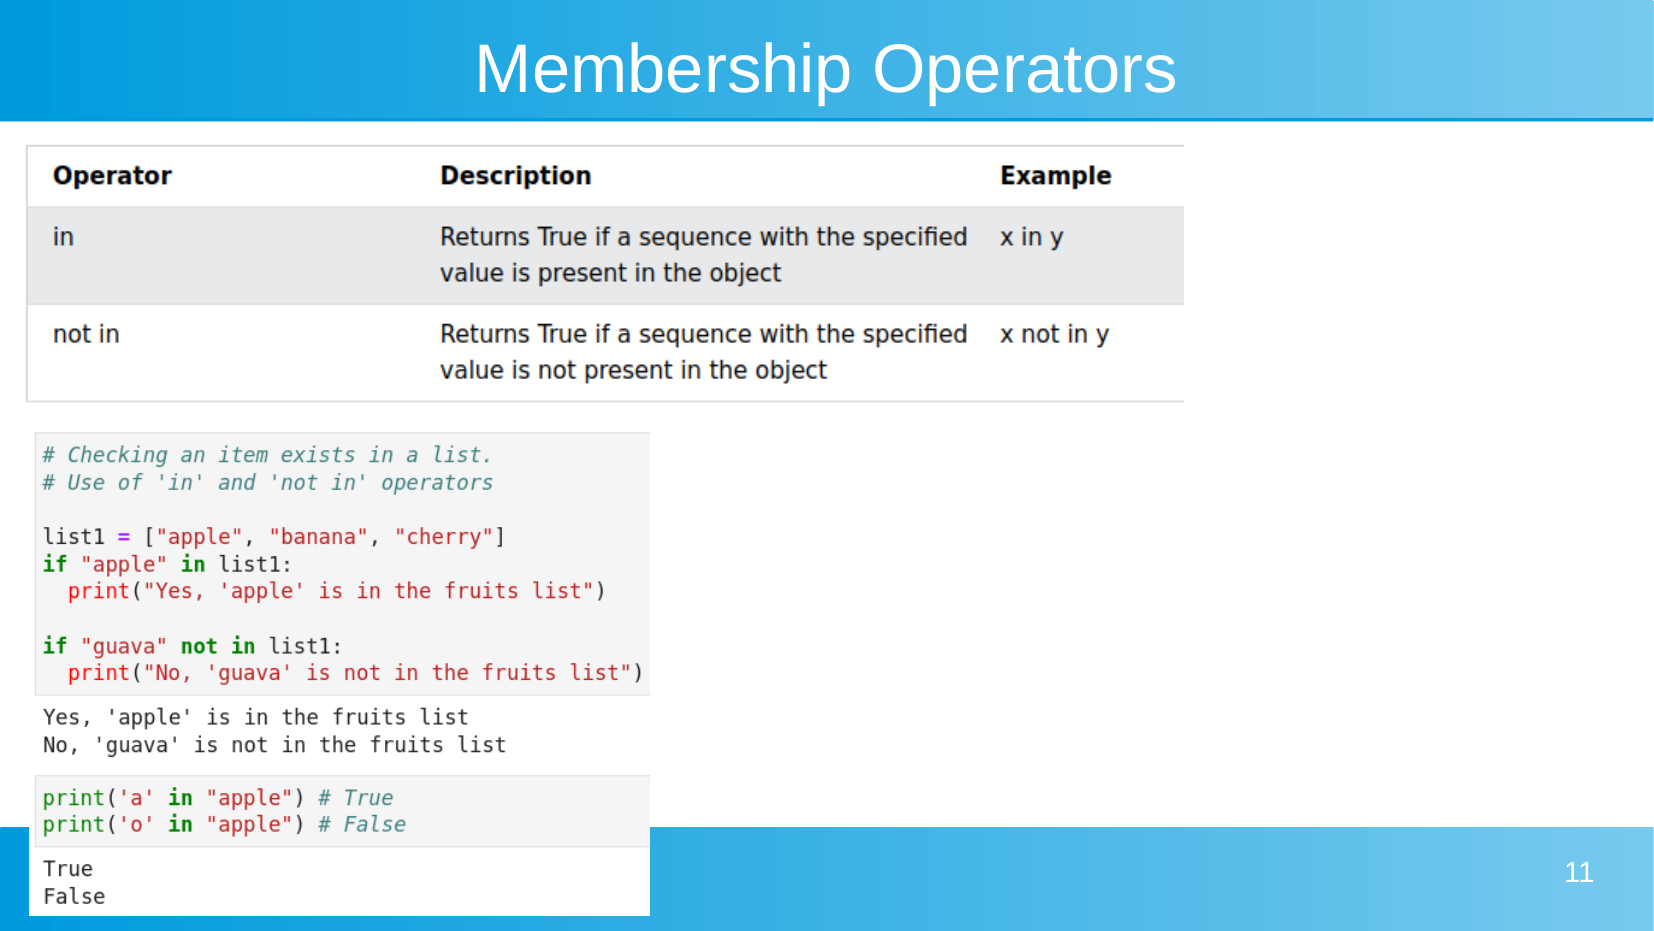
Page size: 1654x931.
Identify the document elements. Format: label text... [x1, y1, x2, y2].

title Membership Operators [59, 29, 1595, 108]
picture [17, 136, 1184, 916]
